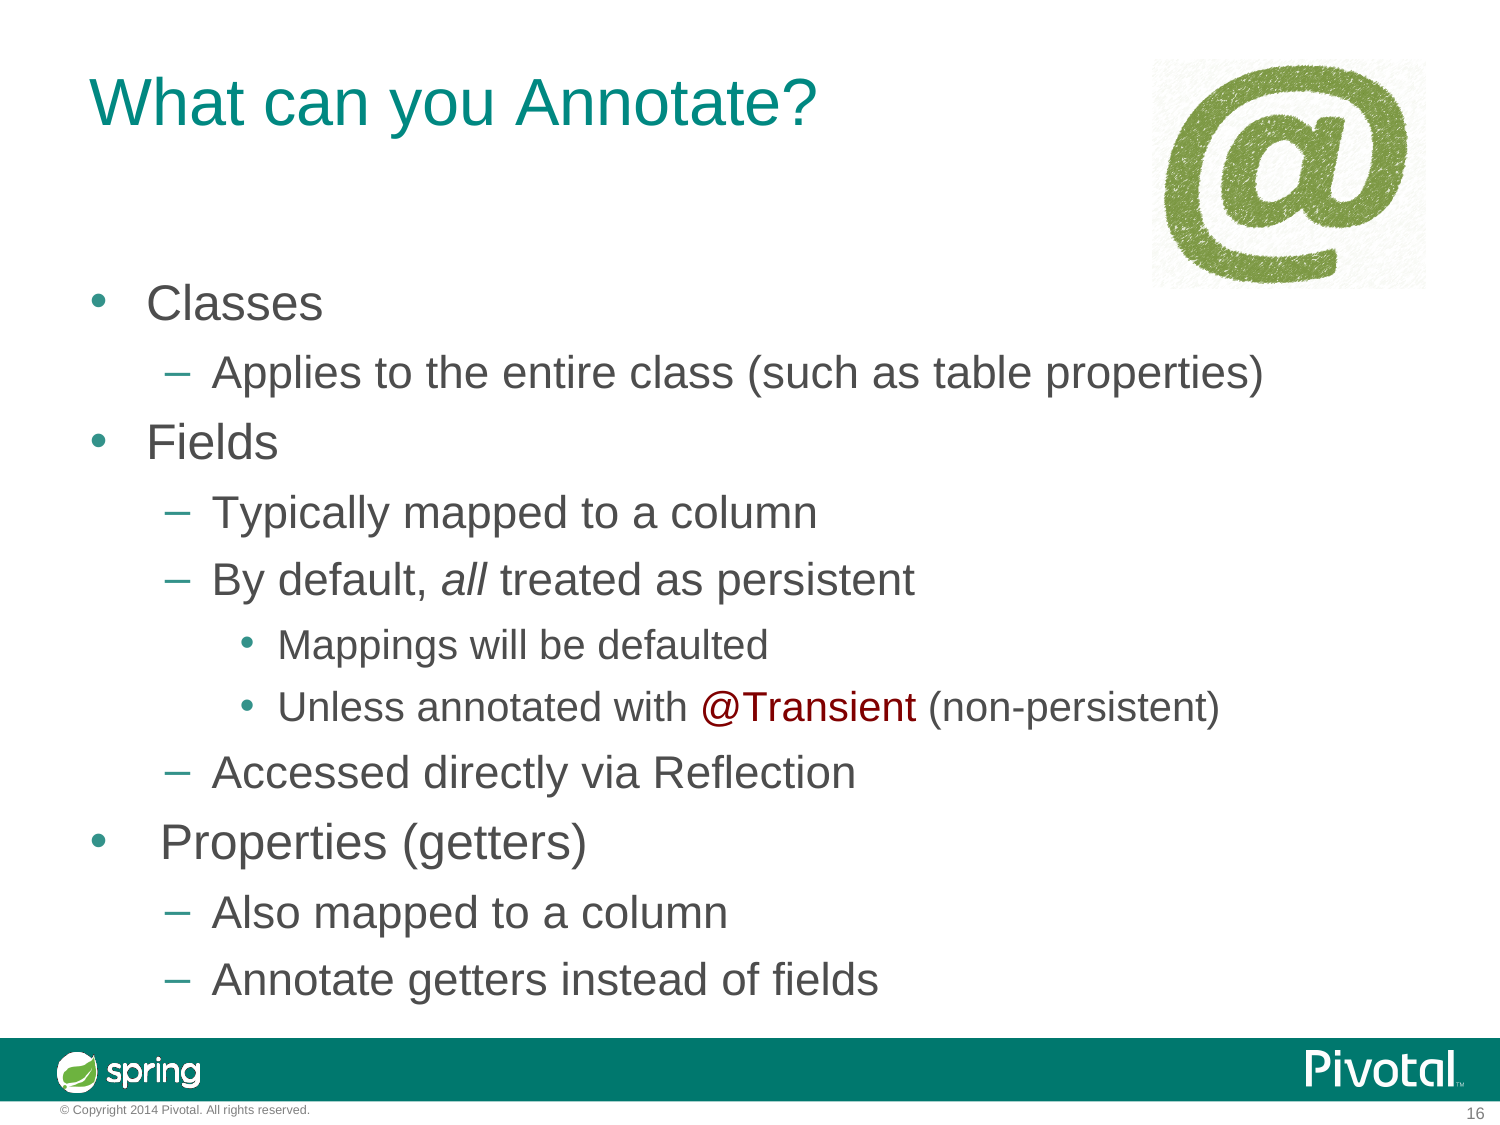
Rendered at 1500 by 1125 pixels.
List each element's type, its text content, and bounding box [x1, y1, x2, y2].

title What can you Annotate? [75, 45, 1426, 233]
list Classes Applies to the entire class (such as table properties) Fields Typically mapped to a column By default, all treated as persistent Mappings will be defaulted Unless annotated with @Transient (non-persistent) Accessed directly via Reflection Properties (getters) Also mapped to a column Annotate getters instead of fields [75, 262, 1426, 1013]
picture [1306, 1050, 1464, 1087]
picture [1152, 233, 1426, 262]
picture [32, 1041, 210, 1103]
